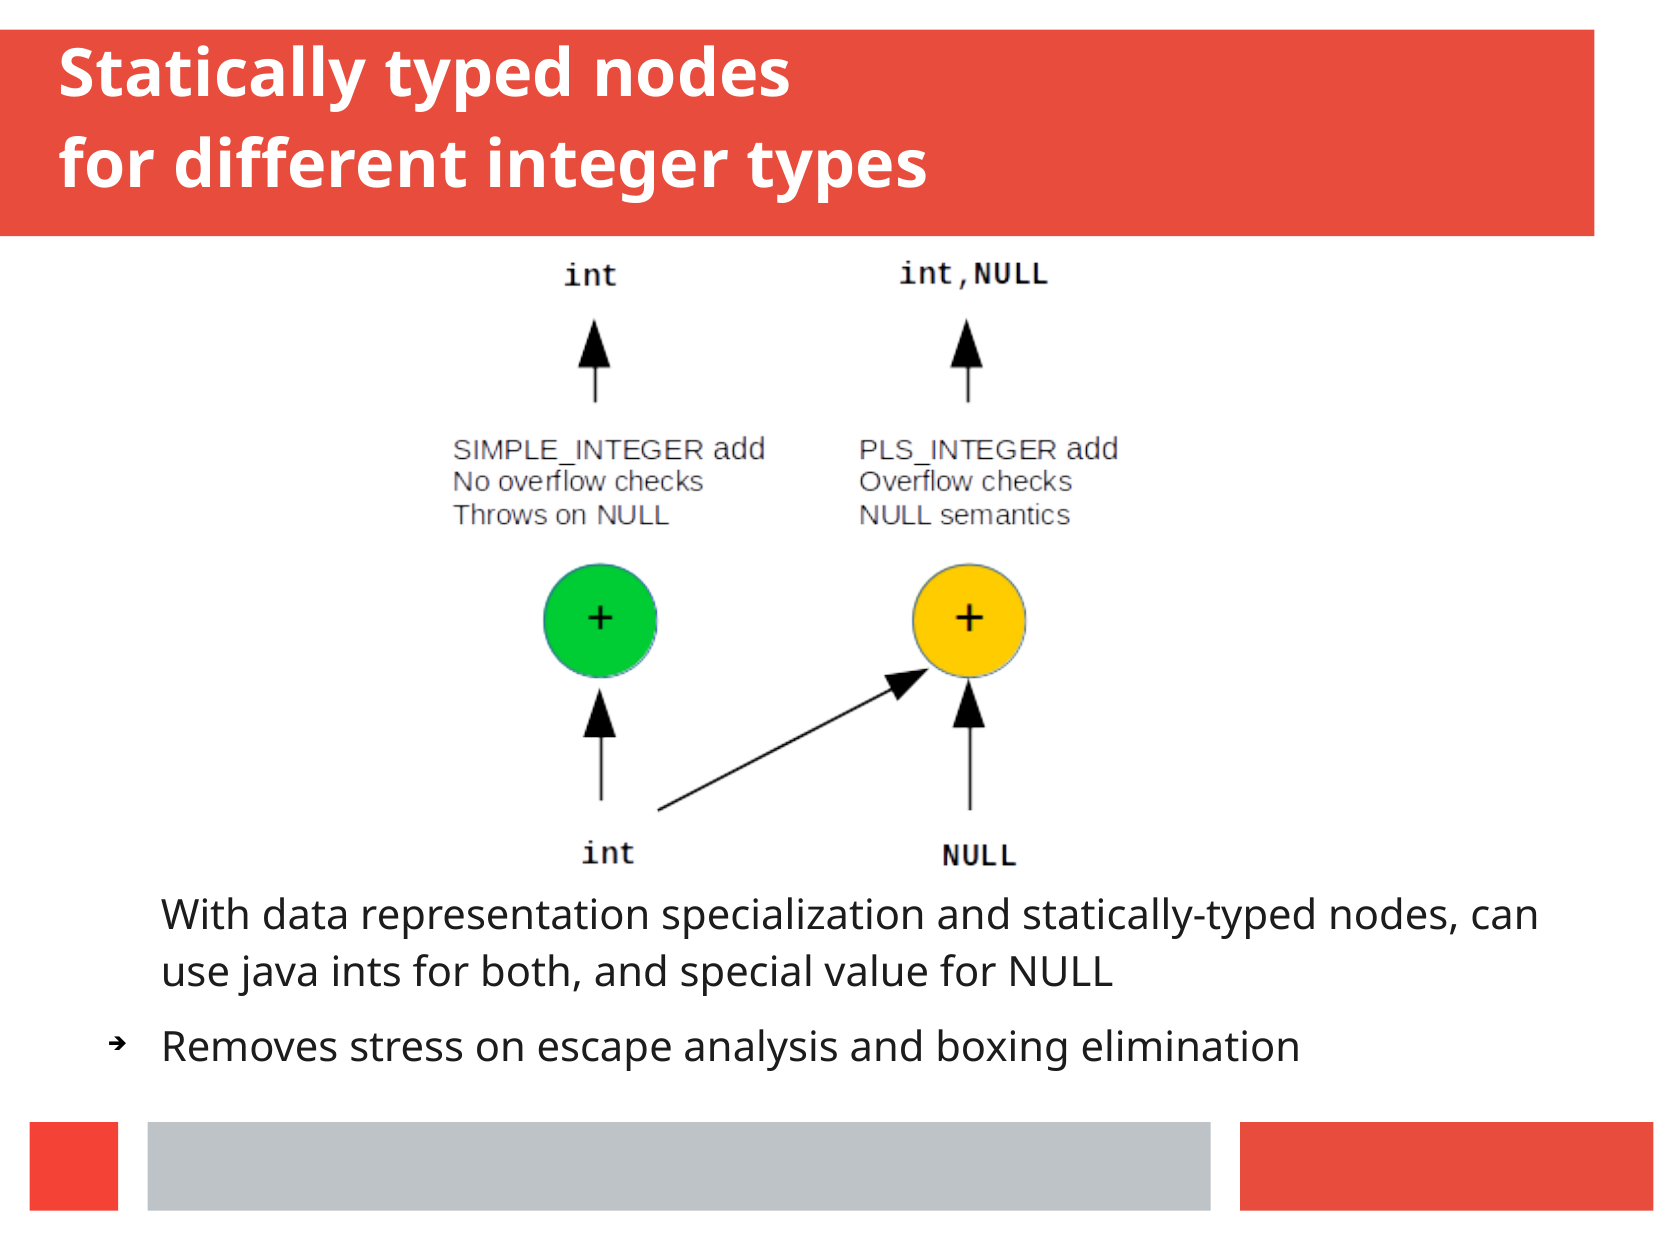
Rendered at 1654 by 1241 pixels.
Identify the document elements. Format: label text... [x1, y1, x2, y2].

list With data representation specialization and statically-typed nodes, can use java ints for both, and special value for NULL Removes stress on escape analysis and boxing elimination [90, 885, 1579, 1075]
title Statically typed nodes for different integer types [59, 25, 1595, 207]
picture [435, 249, 1157, 886]
